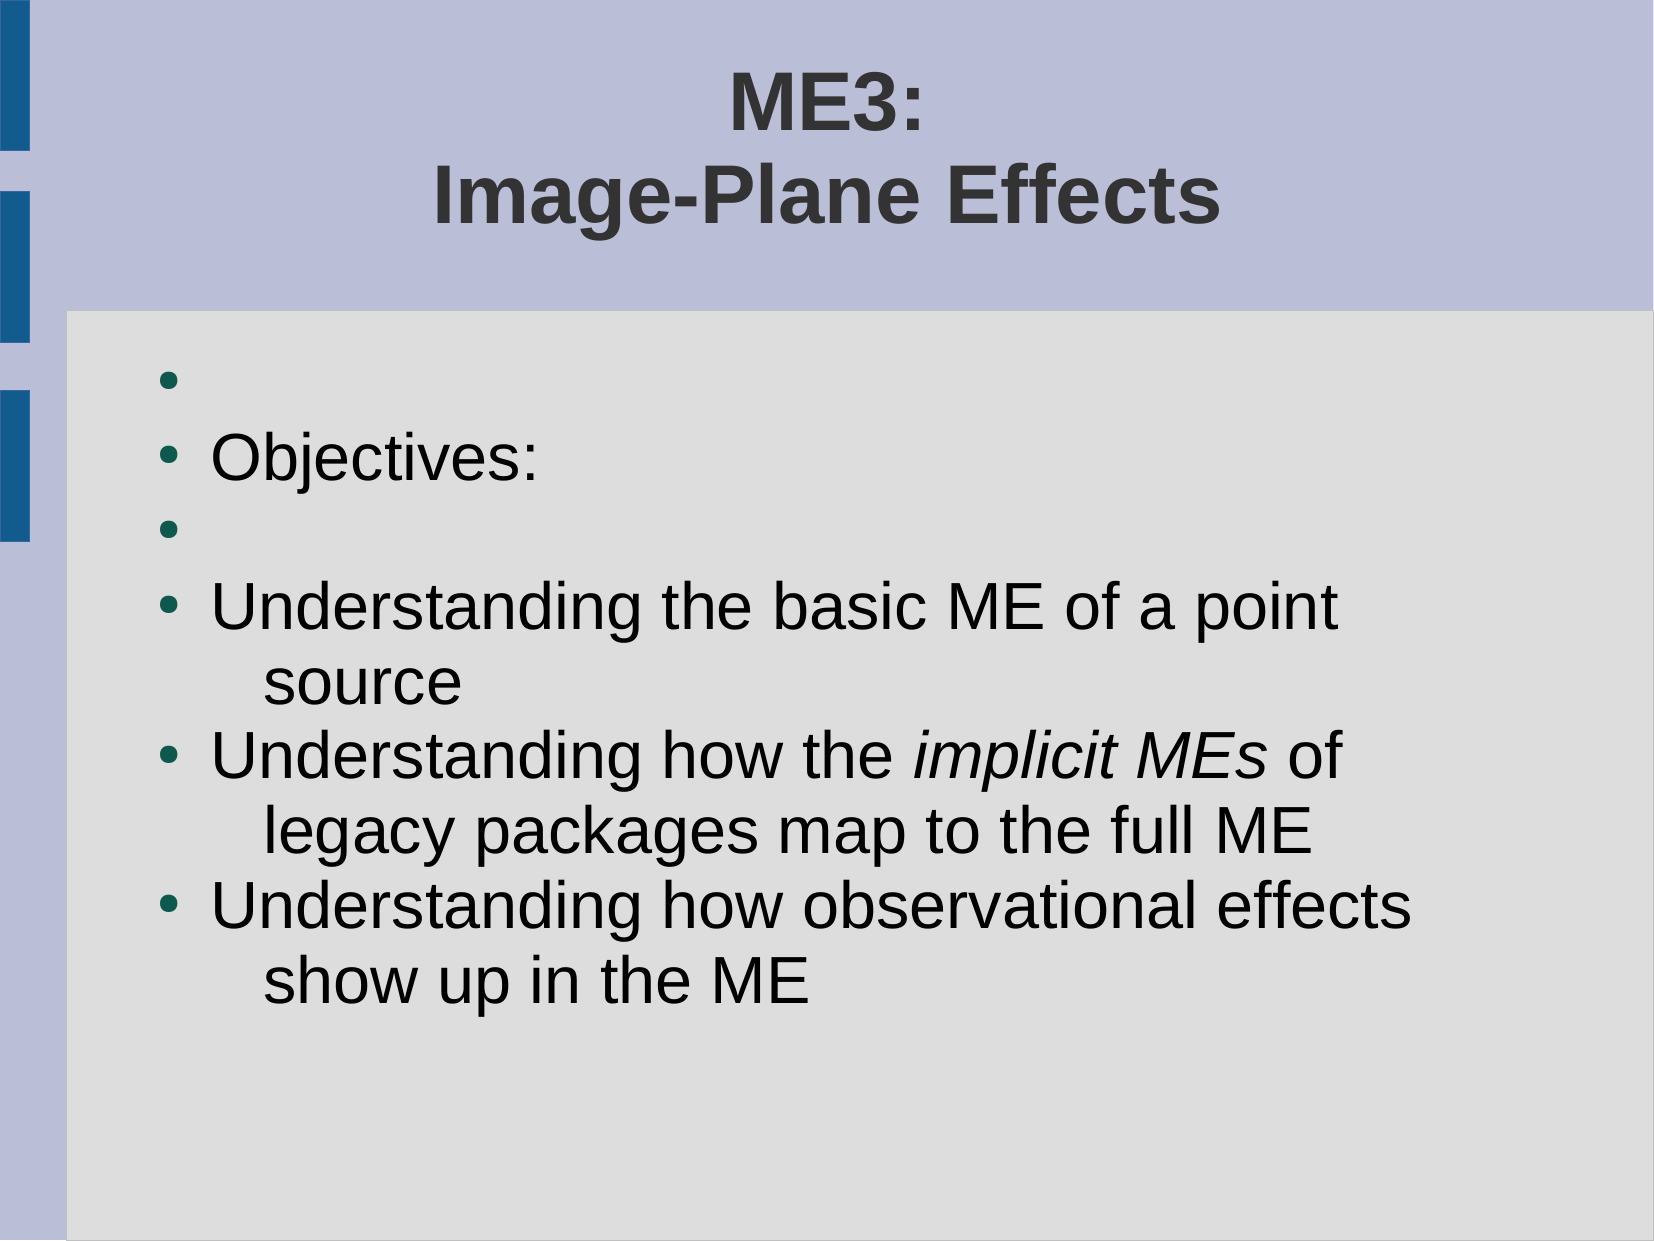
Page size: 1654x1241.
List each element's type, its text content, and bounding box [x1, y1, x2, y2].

title ME3: Image-Plane Effects [121, 55, 1534, 335]
list Objectives: Understanding the basic ME of a point source Understanding how the implicit MEs of legacy packages map to the full ME Understanding how observational effects show up in the ME [121, 344, 1534, 1127]
